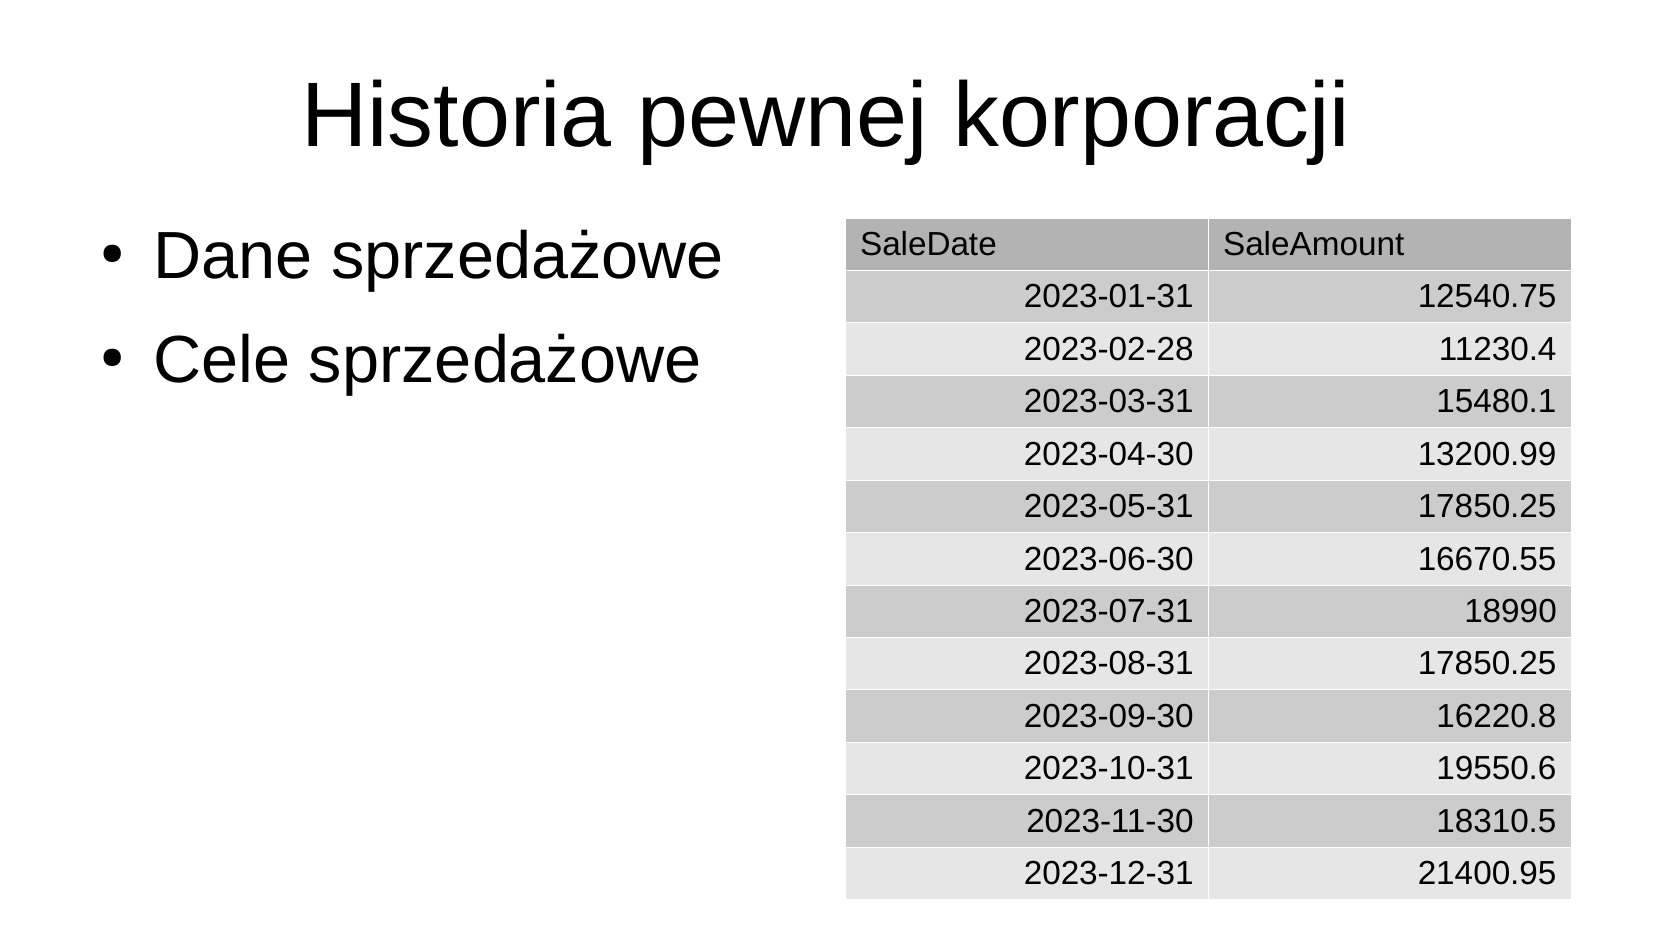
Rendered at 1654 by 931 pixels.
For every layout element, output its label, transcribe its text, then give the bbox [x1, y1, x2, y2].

table_cell 21400.95 [1209, 848, 1571, 899]
table_cell 15480.1 [1209, 376, 1571, 427]
table_cell 2023-04-30 [846, 428, 1208, 480]
list Dane sprzedażowe Cele sprzedażowe [82, 217, 809, 758]
table_cell 2023-08-31 [846, 638, 1208, 689]
table_header SaleDate [846, 219, 1208, 270]
table_cell 17850.25 [1209, 638, 1571, 689]
table_cell 2023-06-30 [846, 533, 1208, 585]
table_header SaleAmount [1209, 219, 1571, 270]
table_cell 12540.75 [1209, 271, 1571, 322]
table_cell 18990 [1209, 586, 1571, 637]
table_cell 2023-02-28 [846, 323, 1208, 375]
table_cell 2023-01-31 [846, 271, 1208, 322]
table_cell 13200.99 [1209, 428, 1571, 480]
table_cell 2023-10-31 [846, 743, 1208, 794]
table_cell 11230.4 [1209, 323, 1571, 375]
table_cell 17850.25 [1209, 481, 1571, 532]
table_cell 19550.6 [1209, 743, 1571, 794]
table_cell 16220.8 [1209, 690, 1571, 742]
table_cell 2023-05-31 [846, 481, 1208, 532]
table_cell 2023-12-31 [846, 848, 1208, 899]
table_cell 2023-03-31 [846, 376, 1208, 427]
table_cell 16670.55 [1209, 533, 1571, 585]
table_cell 2023-07-31 [846, 586, 1208, 637]
table_cell 2023-09-30 [846, 690, 1208, 742]
table_cell 2023-11-30 [846, 795, 1208, 847]
table_cell 18310.5 [1209, 795, 1571, 847]
title Historia pewnej korporacji [82, 37, 1571, 193]
